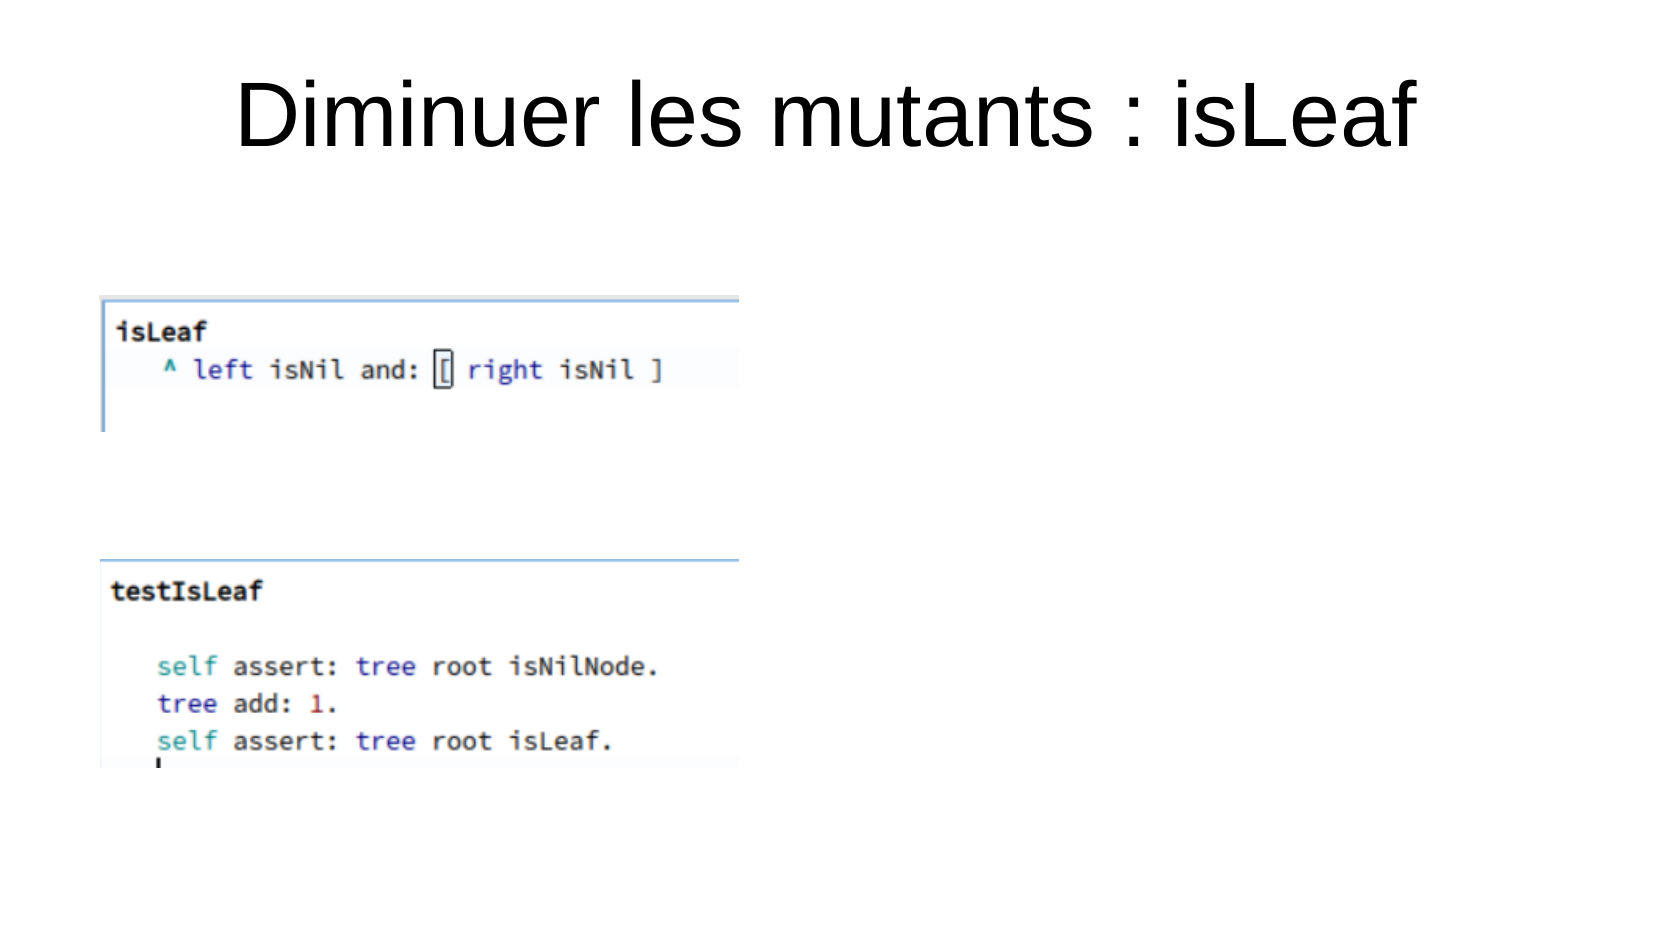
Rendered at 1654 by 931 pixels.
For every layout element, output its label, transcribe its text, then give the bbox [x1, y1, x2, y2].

picture [99, 295, 739, 432]
picture [100, 559, 739, 768]
title Diminuer les mutants : isLeaf [82, 37, 1571, 193]
